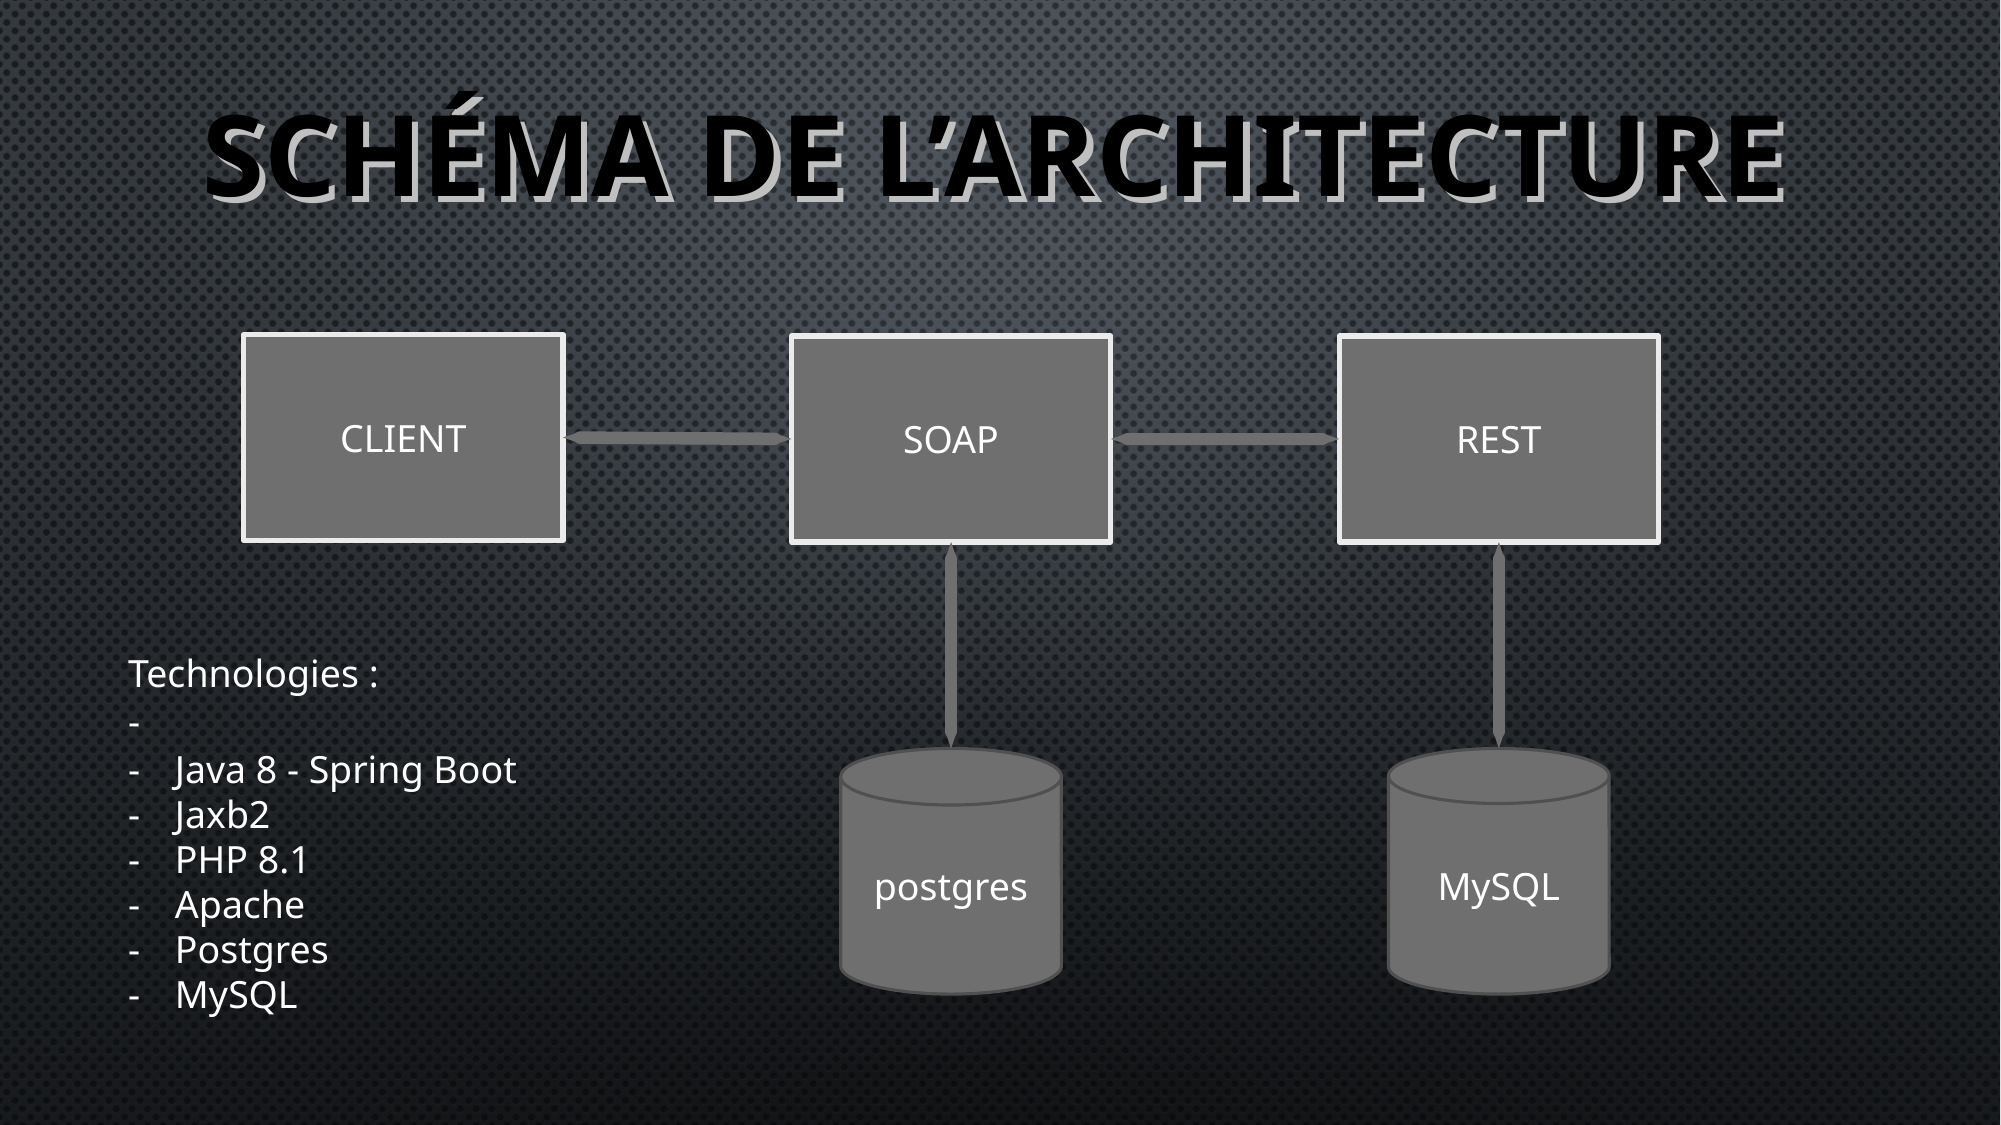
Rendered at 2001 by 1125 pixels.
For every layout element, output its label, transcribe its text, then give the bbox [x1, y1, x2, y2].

title Schéma de l’architecture [187, 70, 1813, 233]
text_box SOAP [792, 336, 1111, 542]
text_box Technologies : Java 8 - Spring Boot Jaxb2 PHP 8.1 Apache Postgres MySQL [113, 642, 626, 1022]
text_box CLIENT [244, 335, 563, 540]
text_box postgres [840, 748, 1062, 995]
text_box MySQL [1388, 748, 1610, 995]
text_box REST [1339, 336, 1659, 542]
